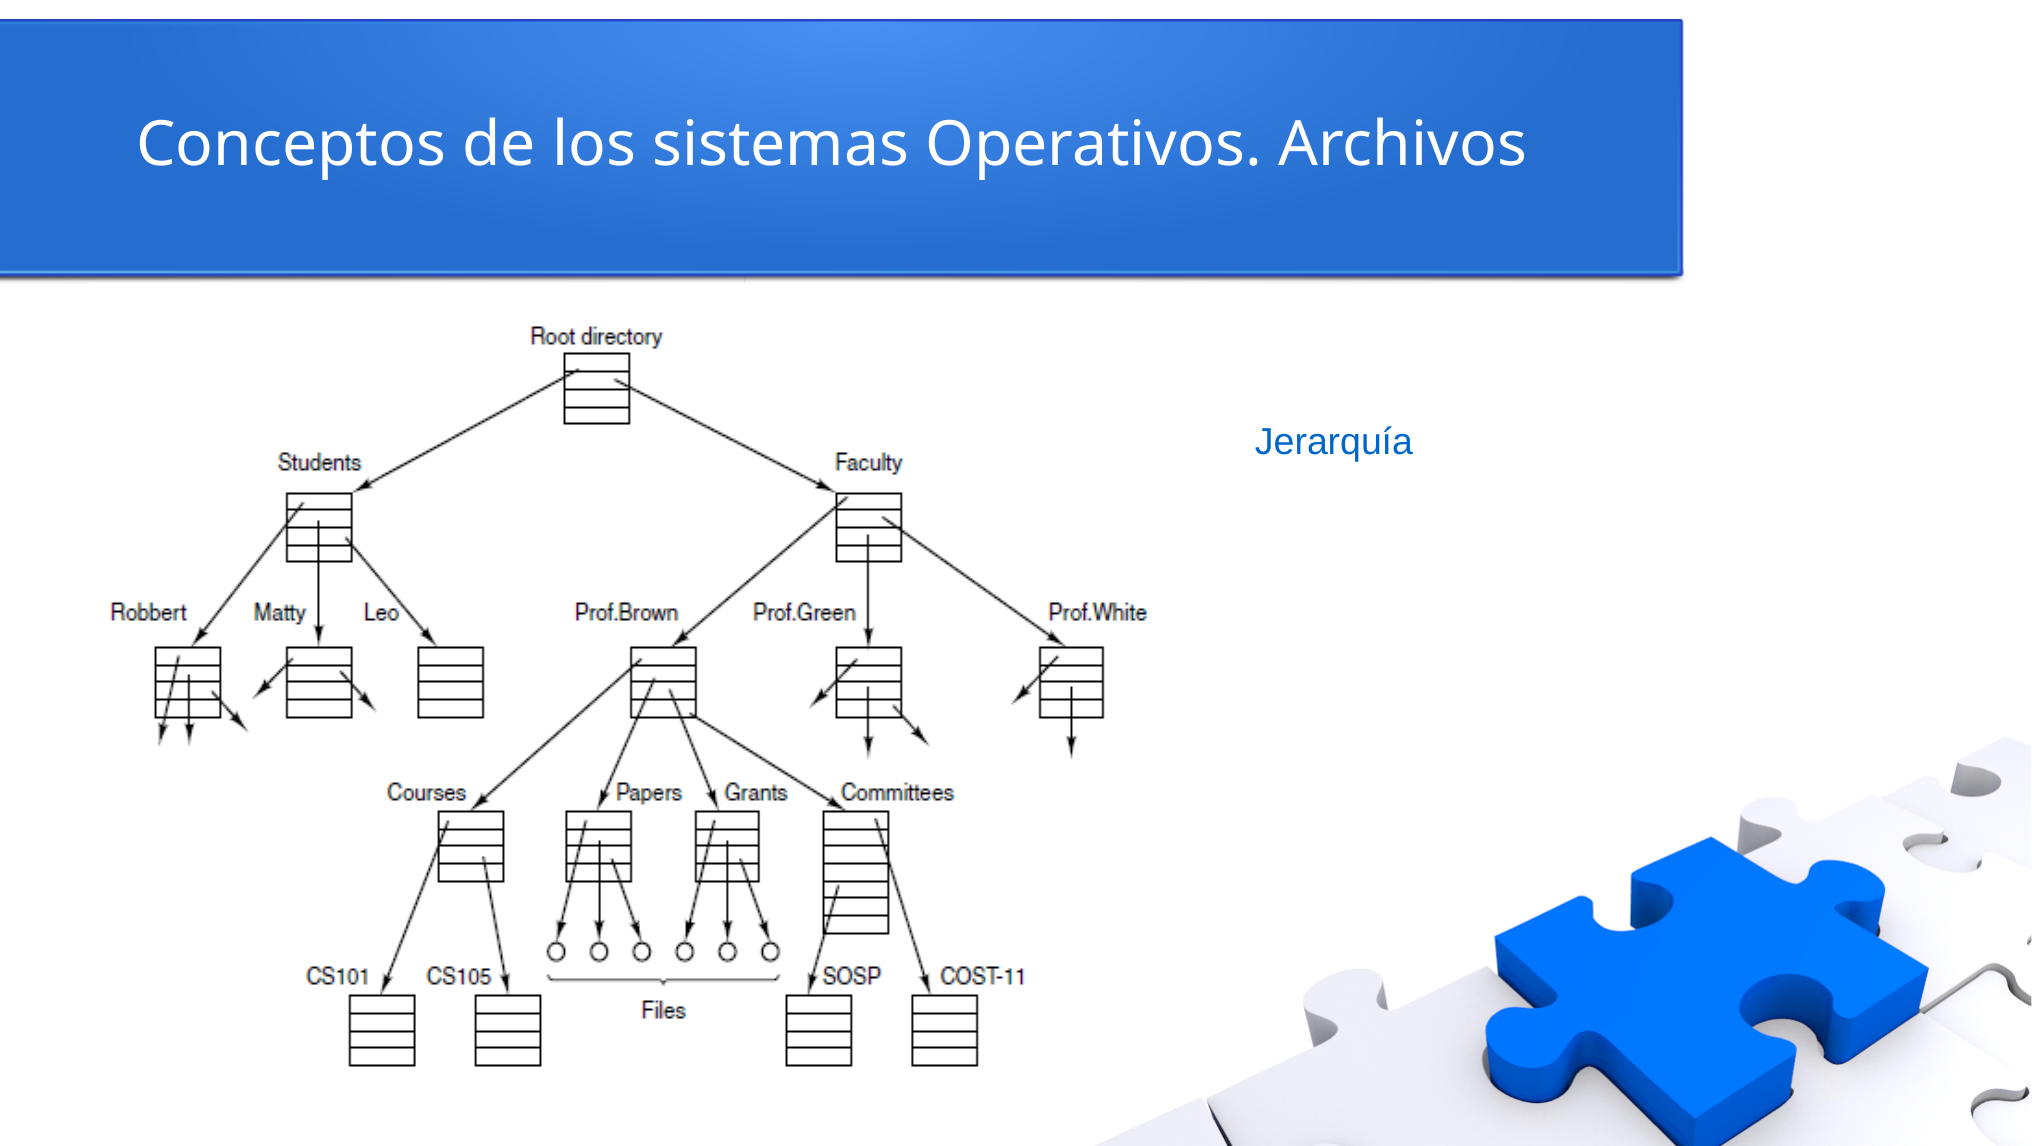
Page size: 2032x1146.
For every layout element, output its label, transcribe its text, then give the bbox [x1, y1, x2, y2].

title Conceptos de los sistemas Operativos. Archivos [0, 45, 1666, 237]
text_box Jerarquía [1240, 413, 1428, 471]
picture [0, 19, 2032, 1146]
